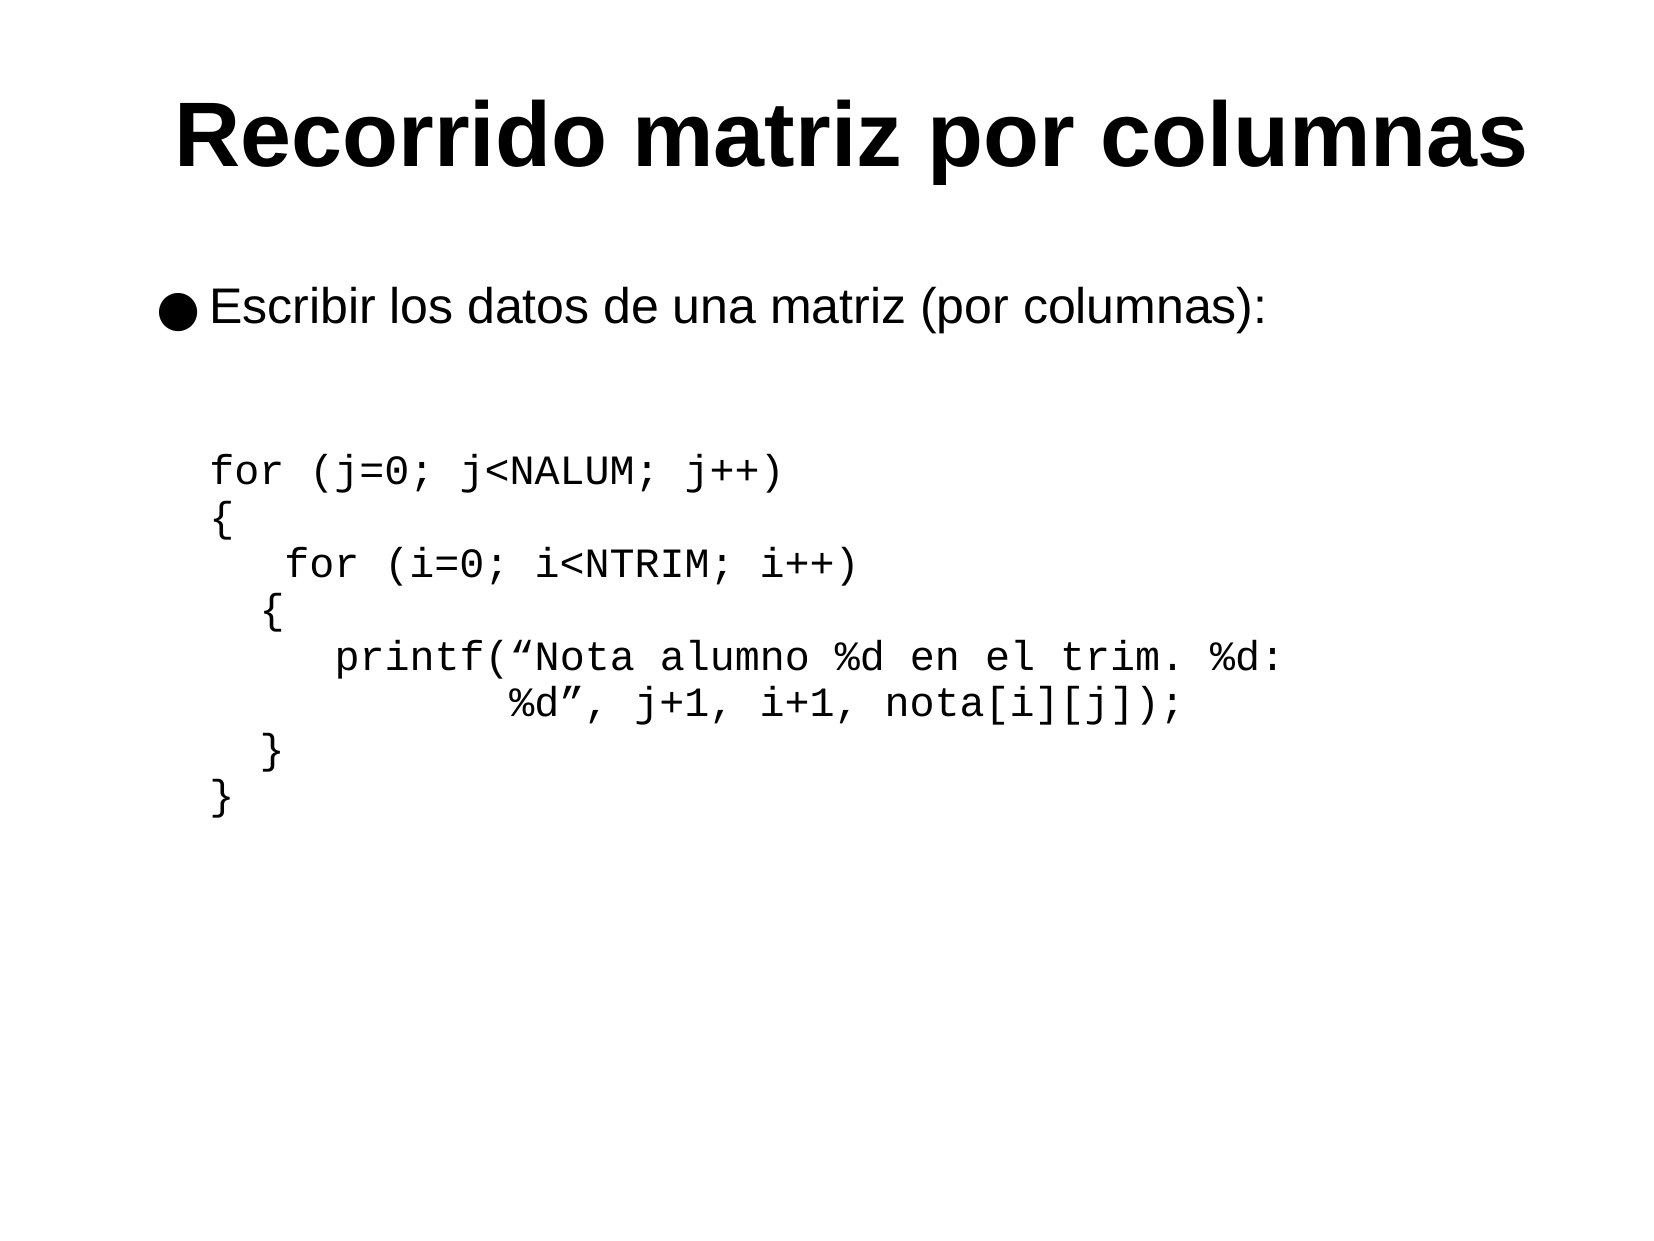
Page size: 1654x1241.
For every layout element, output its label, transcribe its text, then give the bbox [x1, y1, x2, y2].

text_box Escribir los datos de una matriz (por columnas): for (j=0; j<NALUM; j++) { for (i=0; i<NTRIM; i++) { printf(“Nota alumno %d en el trim. %d: %d”, j+1, i+1, nota[i][j]); } } [123, 265, 1569, 1162]
text_box Recorrido matriz por columnas [110, 0, 1594, 260]
